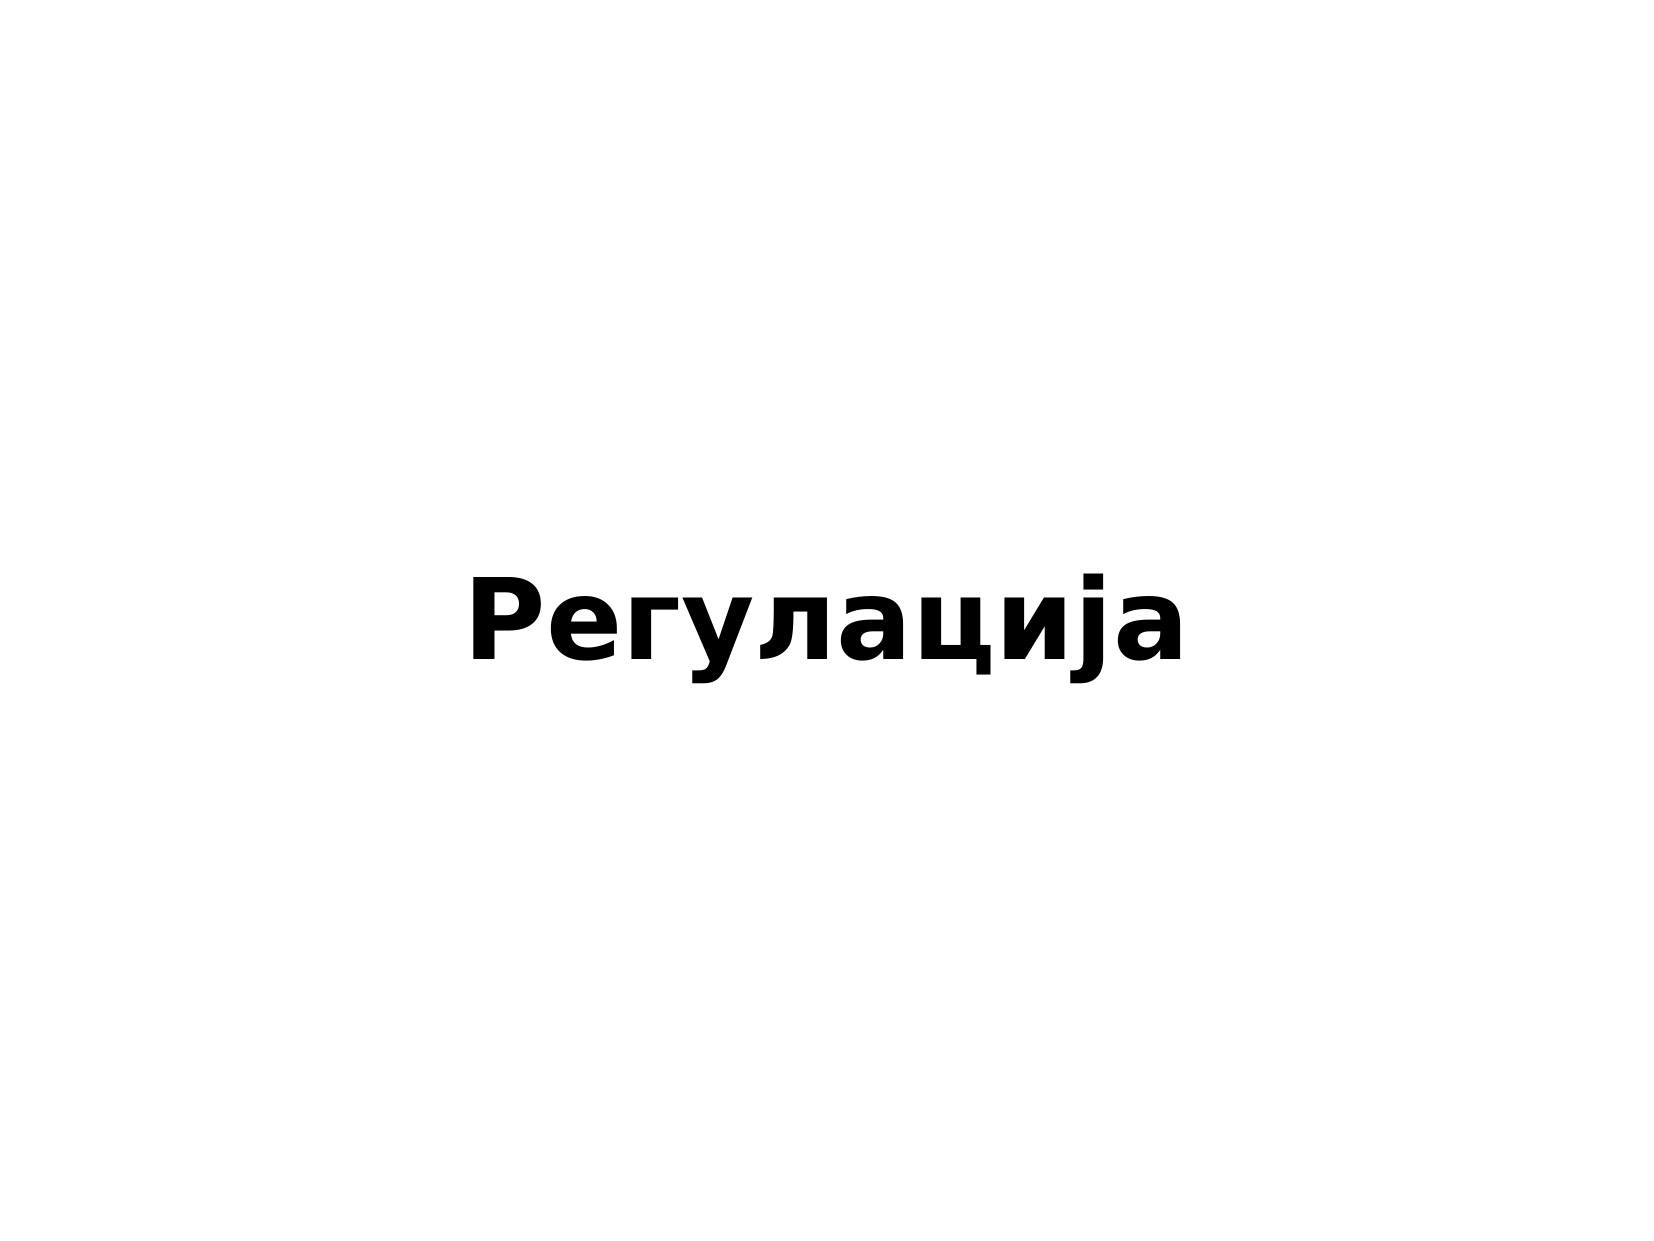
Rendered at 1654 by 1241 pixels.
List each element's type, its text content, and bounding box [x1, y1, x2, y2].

subtitle Регулација [0, 0, 1654, 1241]
